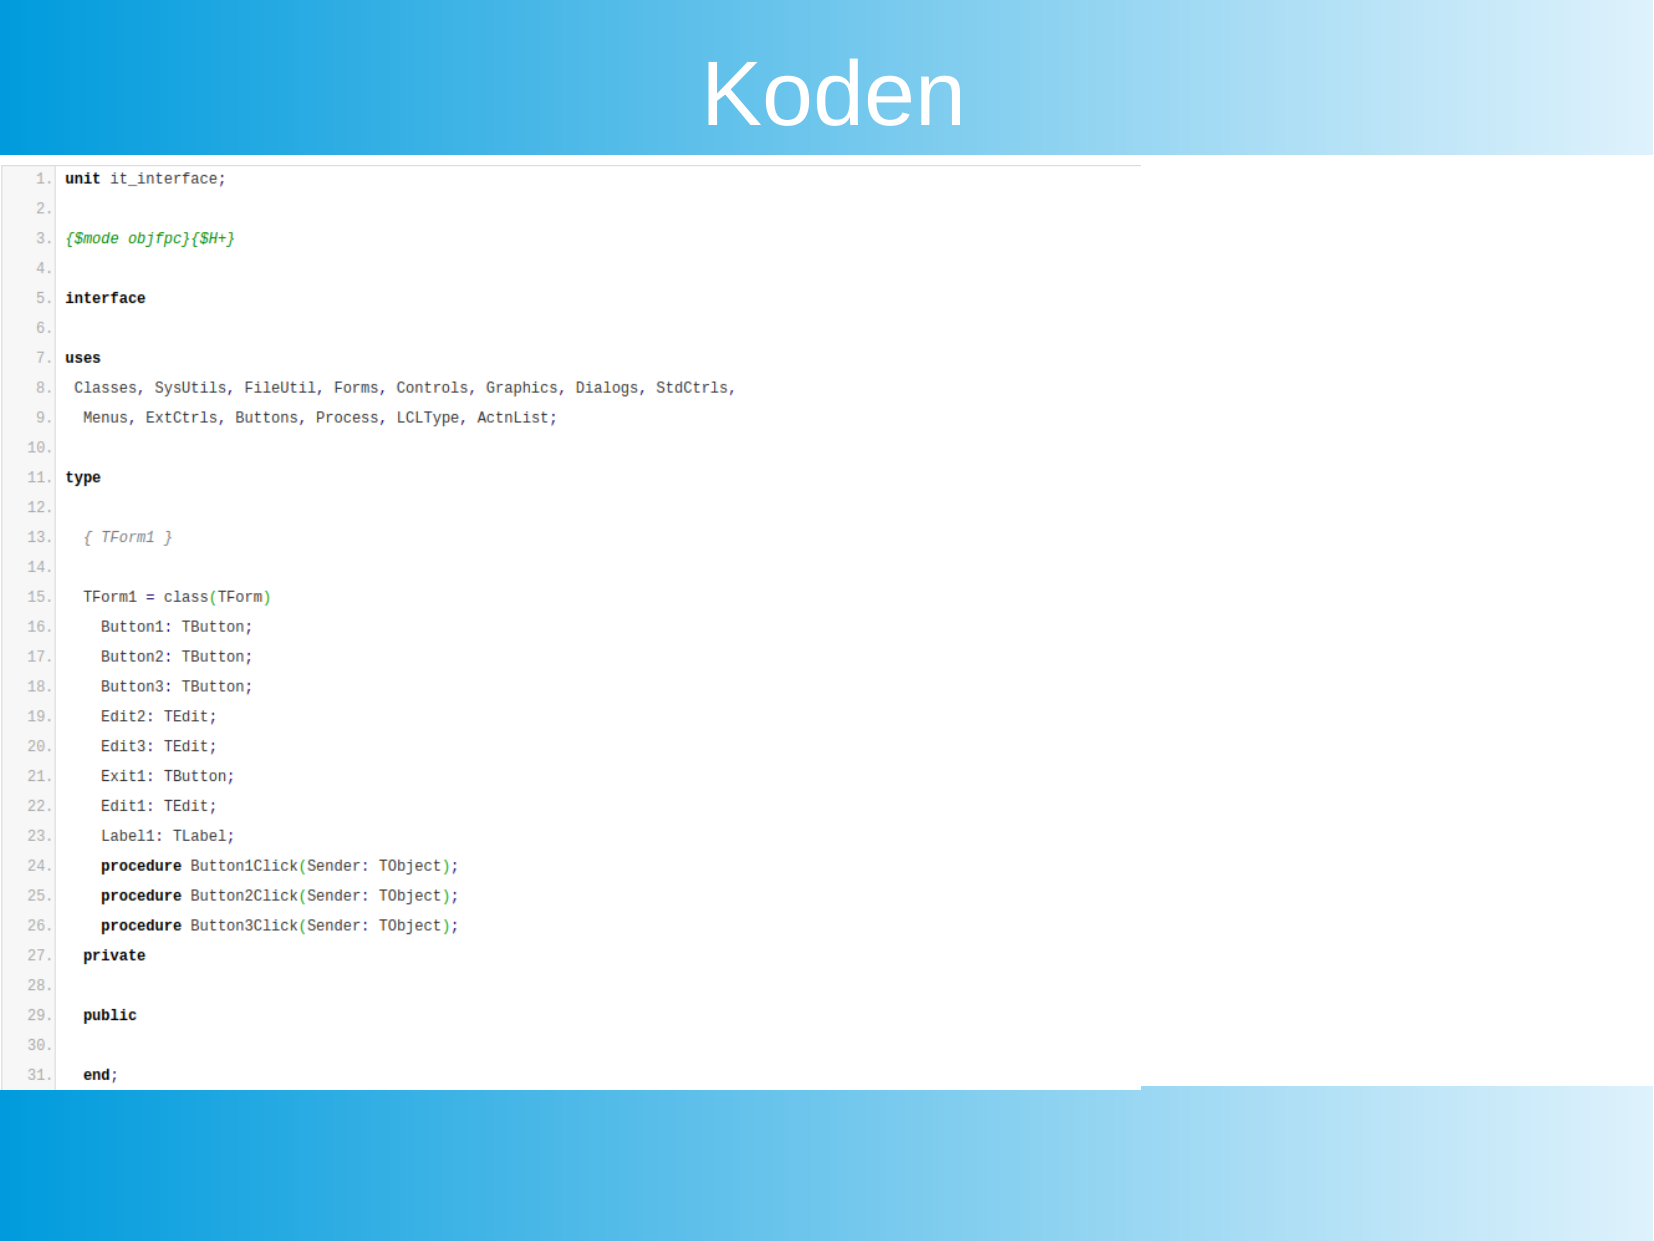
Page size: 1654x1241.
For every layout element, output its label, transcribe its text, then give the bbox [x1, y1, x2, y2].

title Koden [90, 0, 1579, 192]
picture [0, 165, 1141, 1241]
